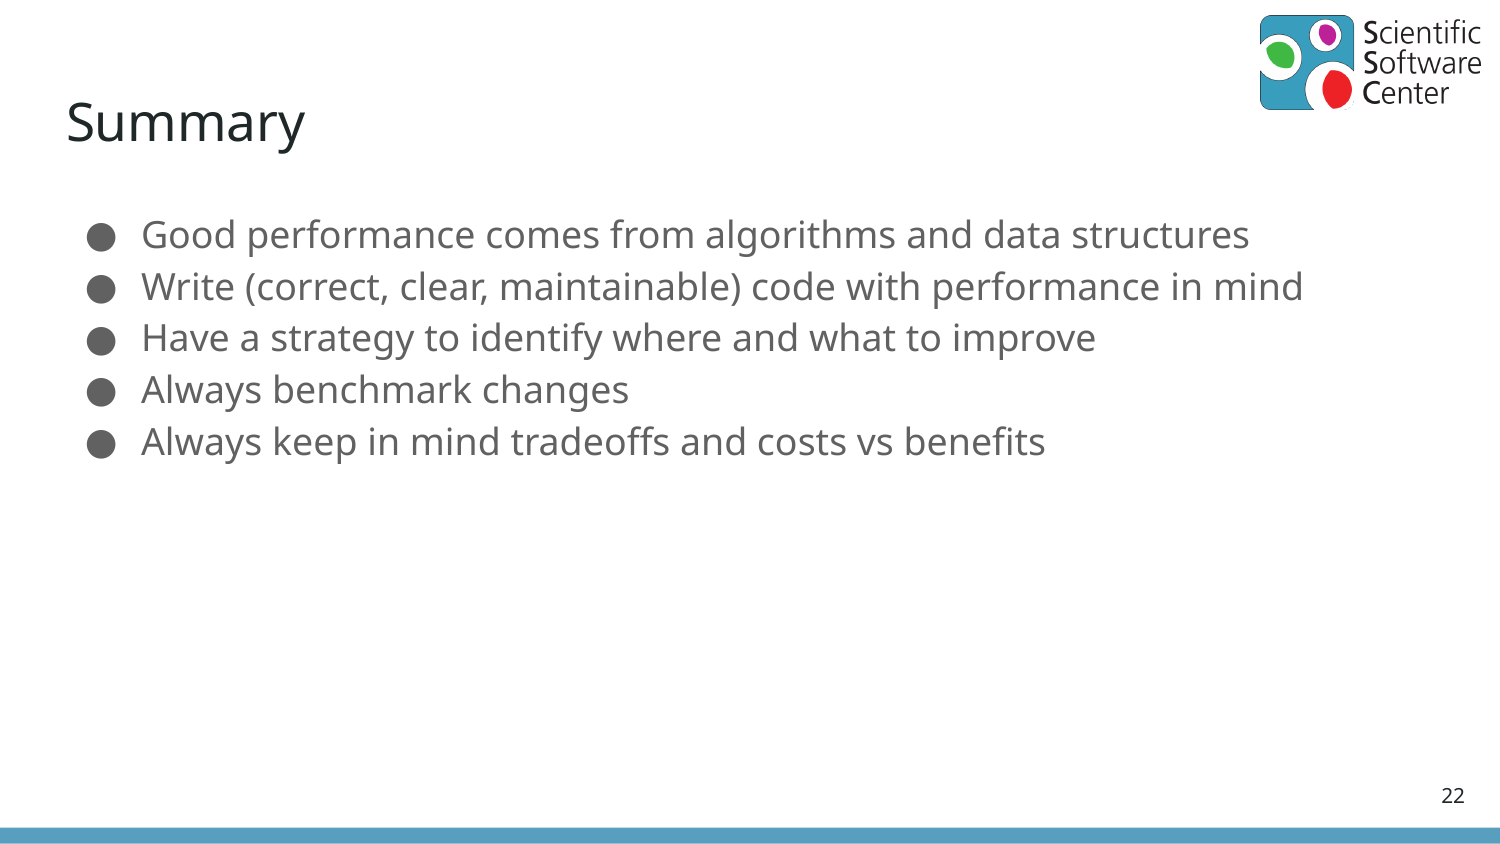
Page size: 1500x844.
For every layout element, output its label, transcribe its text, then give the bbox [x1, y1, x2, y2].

title Summary [51, 72, 1449, 167]
picture [1260, 15, 1481, 110]
slide_number <number> [1389, 764, 1480, 830]
list Good performance comes from algorithms and data structures Write (correct, clear, maintainable) code with performance in mind Have a strategy to identify where and what to improve Always benchmark changes Always keep in mind tradeoffs and costs vs benefits [51, 189, 1449, 750]
